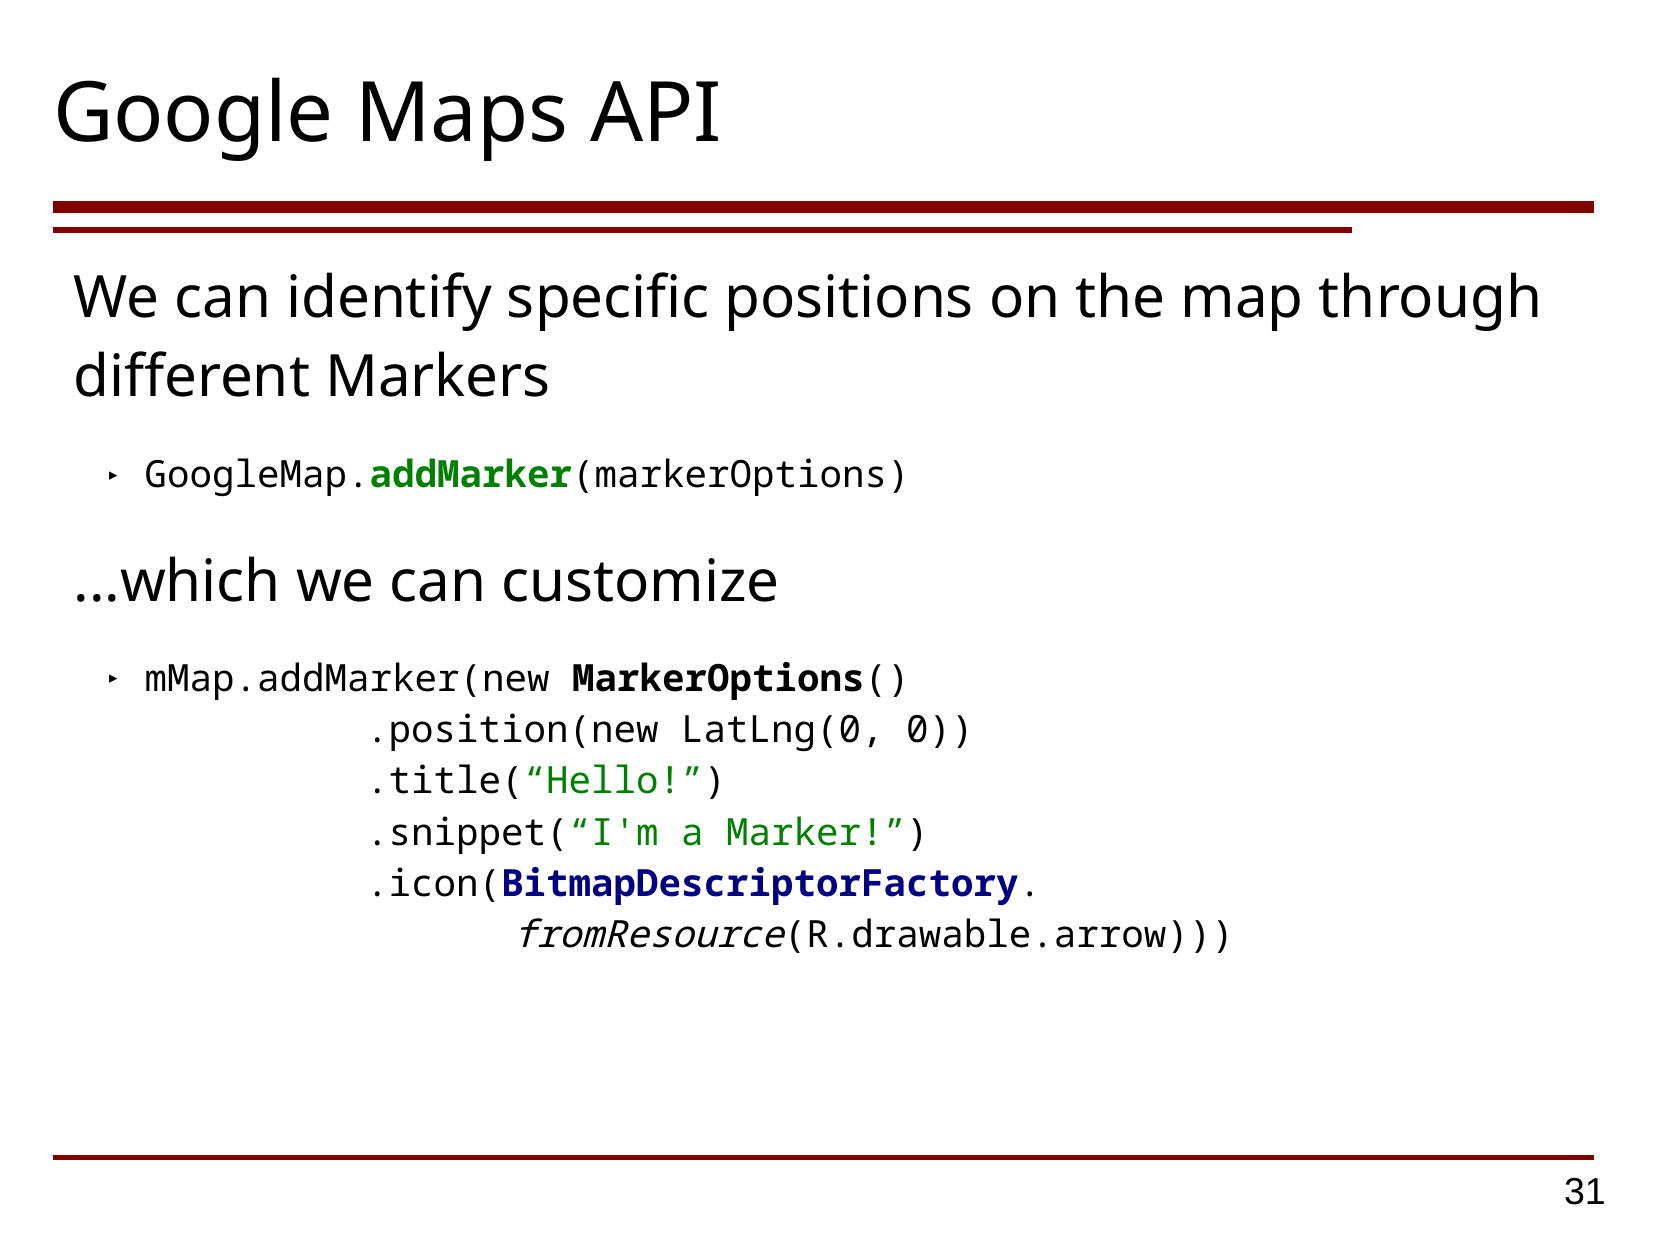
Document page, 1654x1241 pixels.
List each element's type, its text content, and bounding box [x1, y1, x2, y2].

text_box [701, 933, 713, 945]
text_box [566, 933, 578, 945]
text_box <número> [35, 1163, 1654, 1221]
text_box [58, 240, 1408, 1152]
text_box [1157, 933, 1161, 944]
text_box [947, 937, 957, 945]
text_box [679, 933, 691, 945]
text_box [857, 933, 867, 945]
text_box [902, 937, 912, 945]
subtitle Google Maps API [53, 48, 1542, 172]
text_box [1126, 933, 1138, 945]
text_box We can identify specific positions on the map through different Markers GoogleMap.addMarker(markerOptions) ...which we can customize mMap.addMarker(new MarkerOptions() .position(new LatLng(0, 0)) .title(“Hello!”) .snippet(“I'm a Marker!”) .icon(BitmapDescriptorFactory. fromResource(R.drawable.arrow))) [59, 248, 1595, 933]
text_box [969, 933, 980, 945]
text_box [1059, 937, 1069, 945]
text_box [932, 933, 936, 944]
